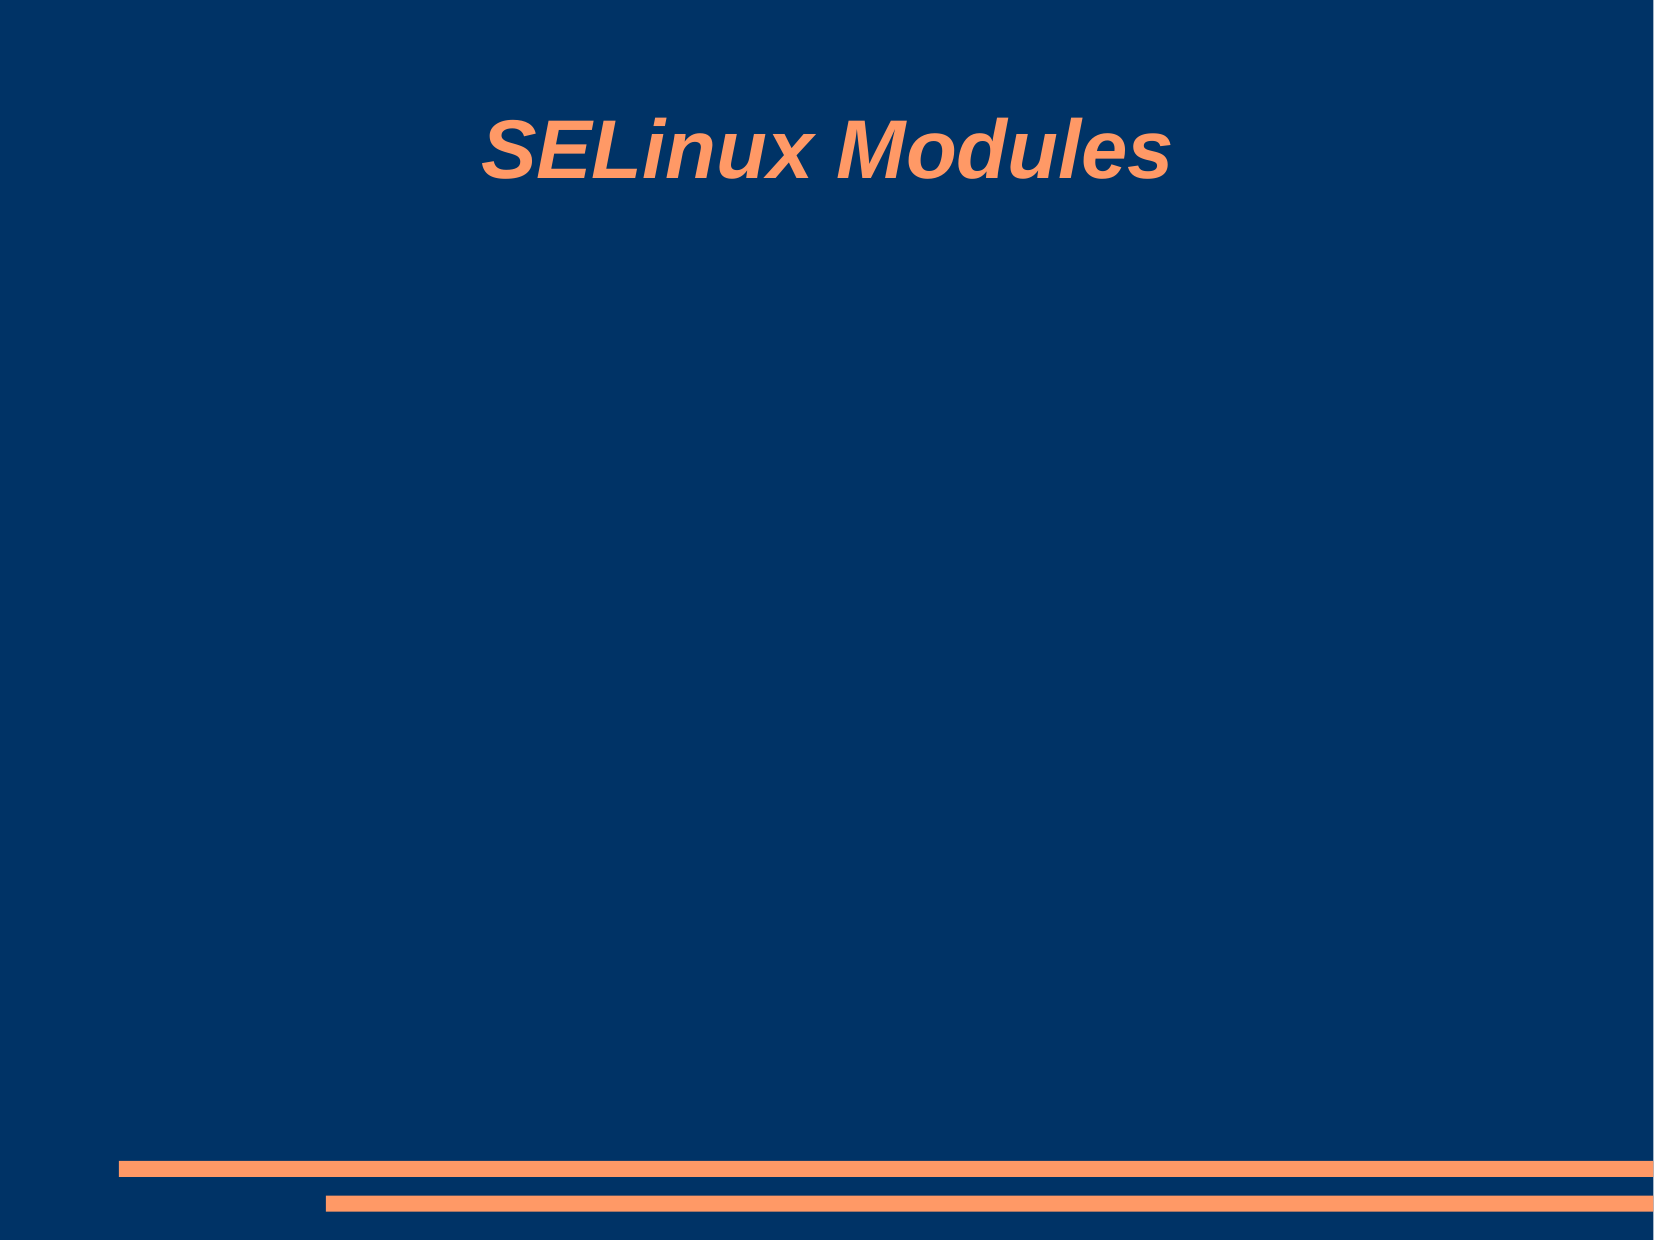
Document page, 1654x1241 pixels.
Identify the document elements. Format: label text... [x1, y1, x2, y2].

title SELinux Modules [121, 53, 1534, 247]
